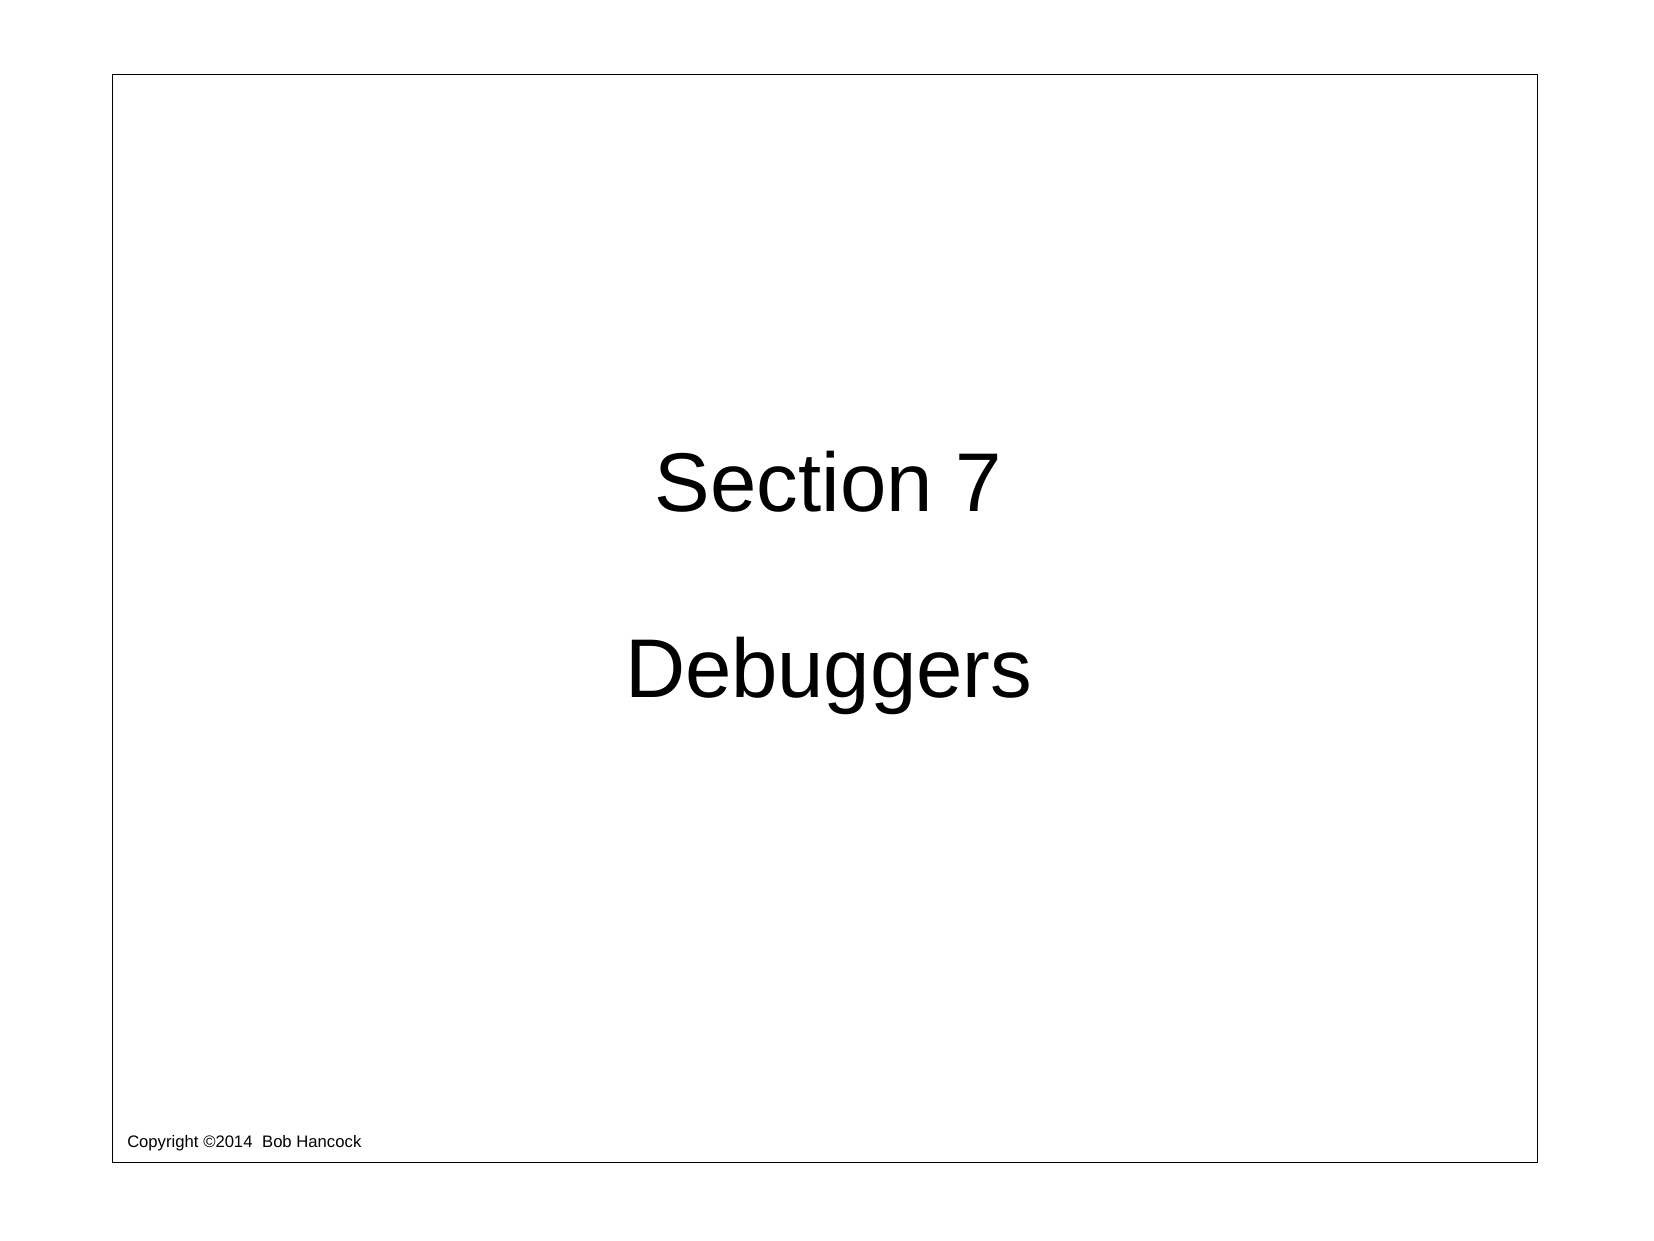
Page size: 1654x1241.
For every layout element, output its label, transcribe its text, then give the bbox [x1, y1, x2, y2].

text_box Copyright ©2014 Bob Hancock [112, 1125, 377, 1159]
subtitle Section 7 Debuggers [251, 164, 1407, 1099]
